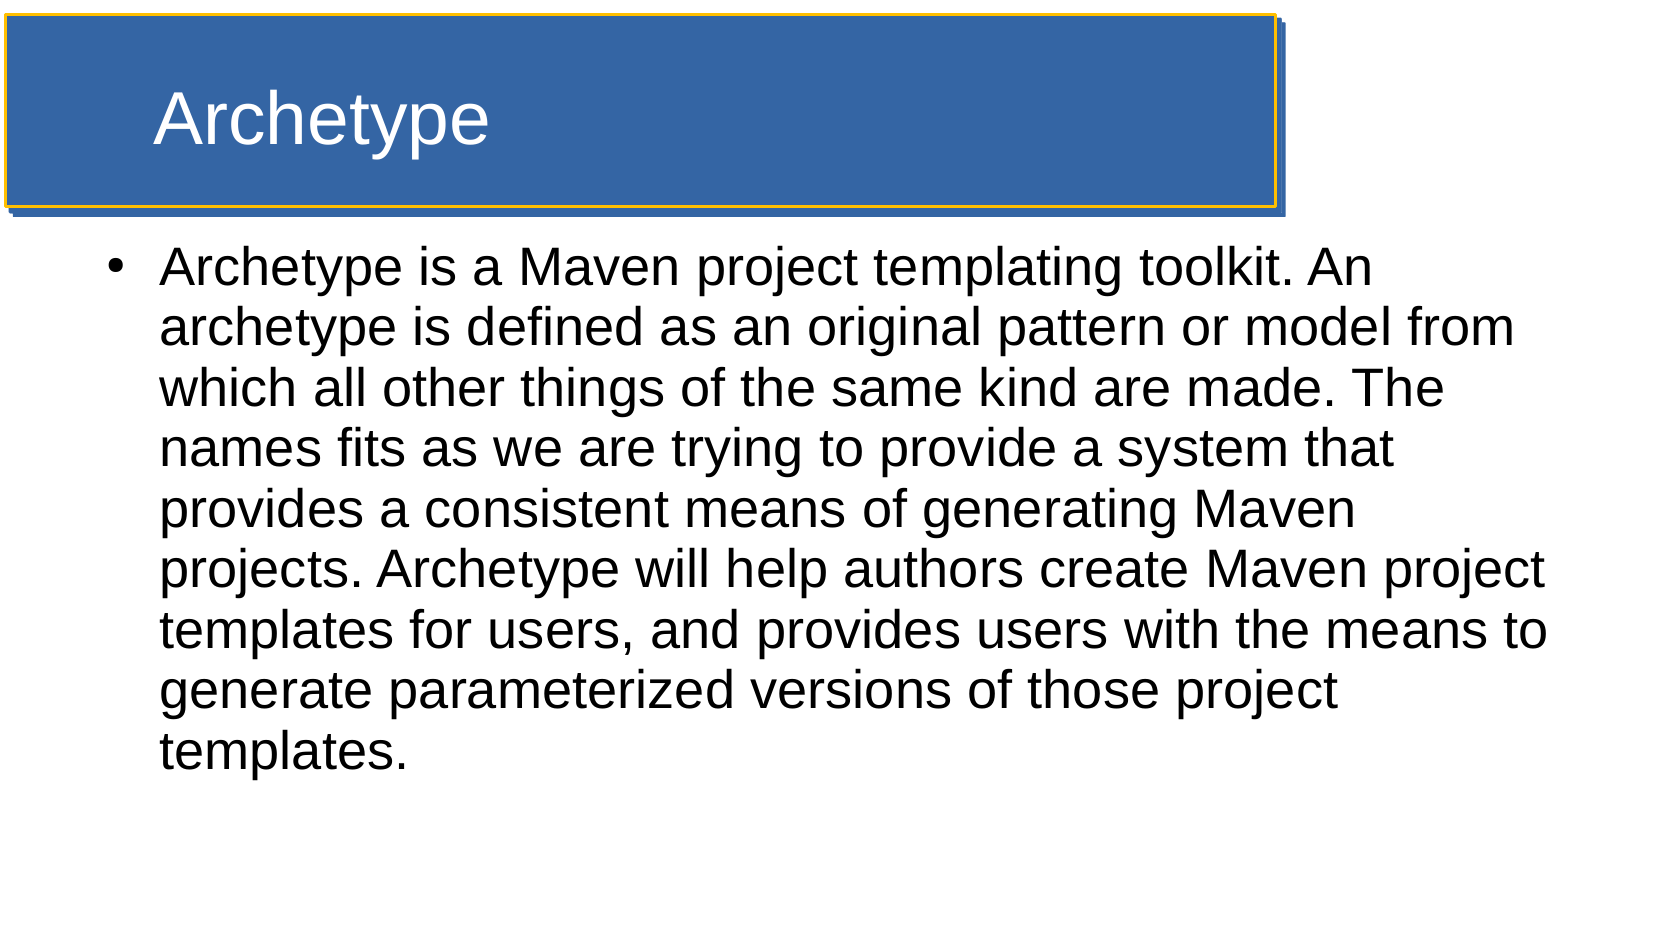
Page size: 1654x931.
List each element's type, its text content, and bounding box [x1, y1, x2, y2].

list Archetype is a Maven project templating toolkit. An archetype is defined as an original pattern or model from which all other things of the same kind are made. The names fits as we are trying to provide a system that provides a consistent means of generating Maven projects. Archetype will help authors create Maven project templates for users, and provides users with the means to generate parameterized versions of those project templates. [88, 236, 1565, 798]
title Archetype [82, 44, 1235, 192]
